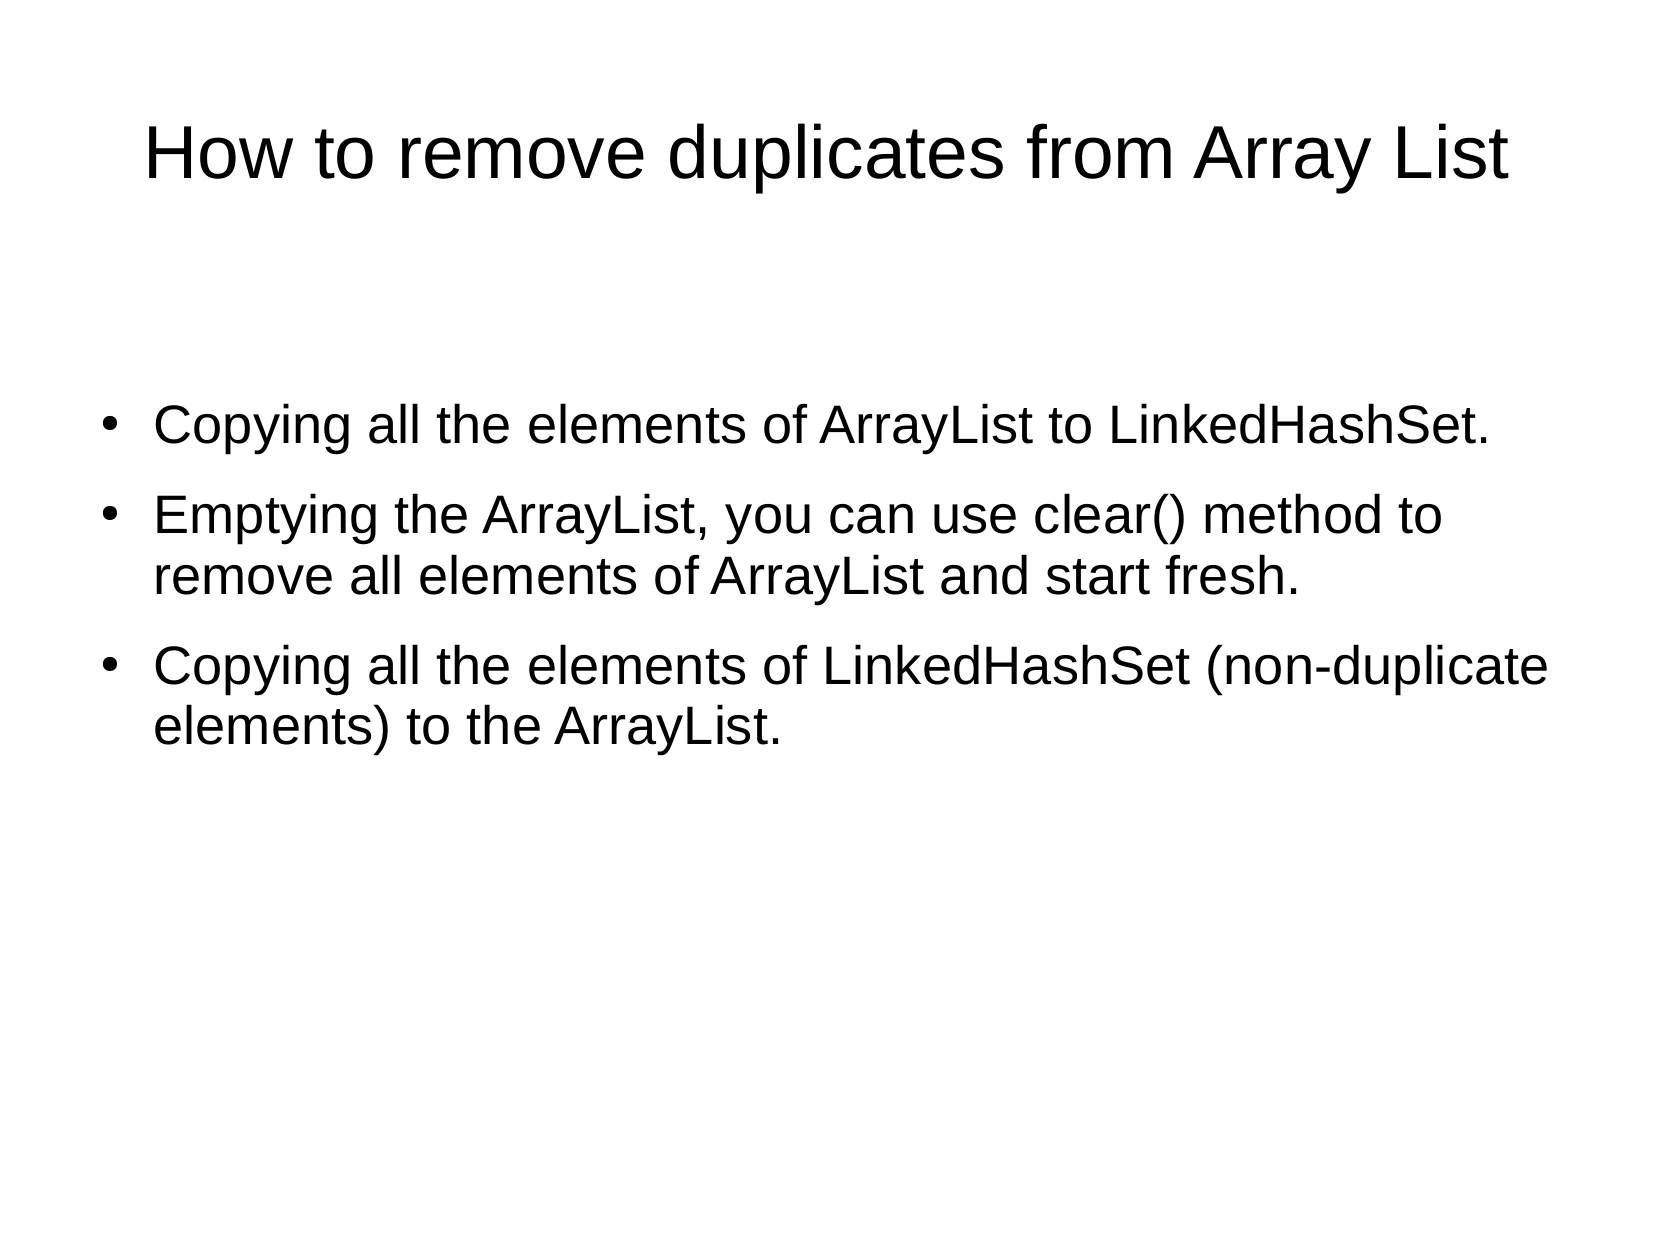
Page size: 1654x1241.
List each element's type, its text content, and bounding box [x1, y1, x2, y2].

title How to remove duplicates from Array List [82, 49, 1571, 257]
list Copying all the elements of ArrayList to LinkedHashSet. Emptying the ArrayList, you can use clear() method to remove all elements of ArrayList and start fresh. Copying all the elements of LinkedHashSet (non-duplicate elements) to the ArrayList. [82, 290, 1571, 1010]
